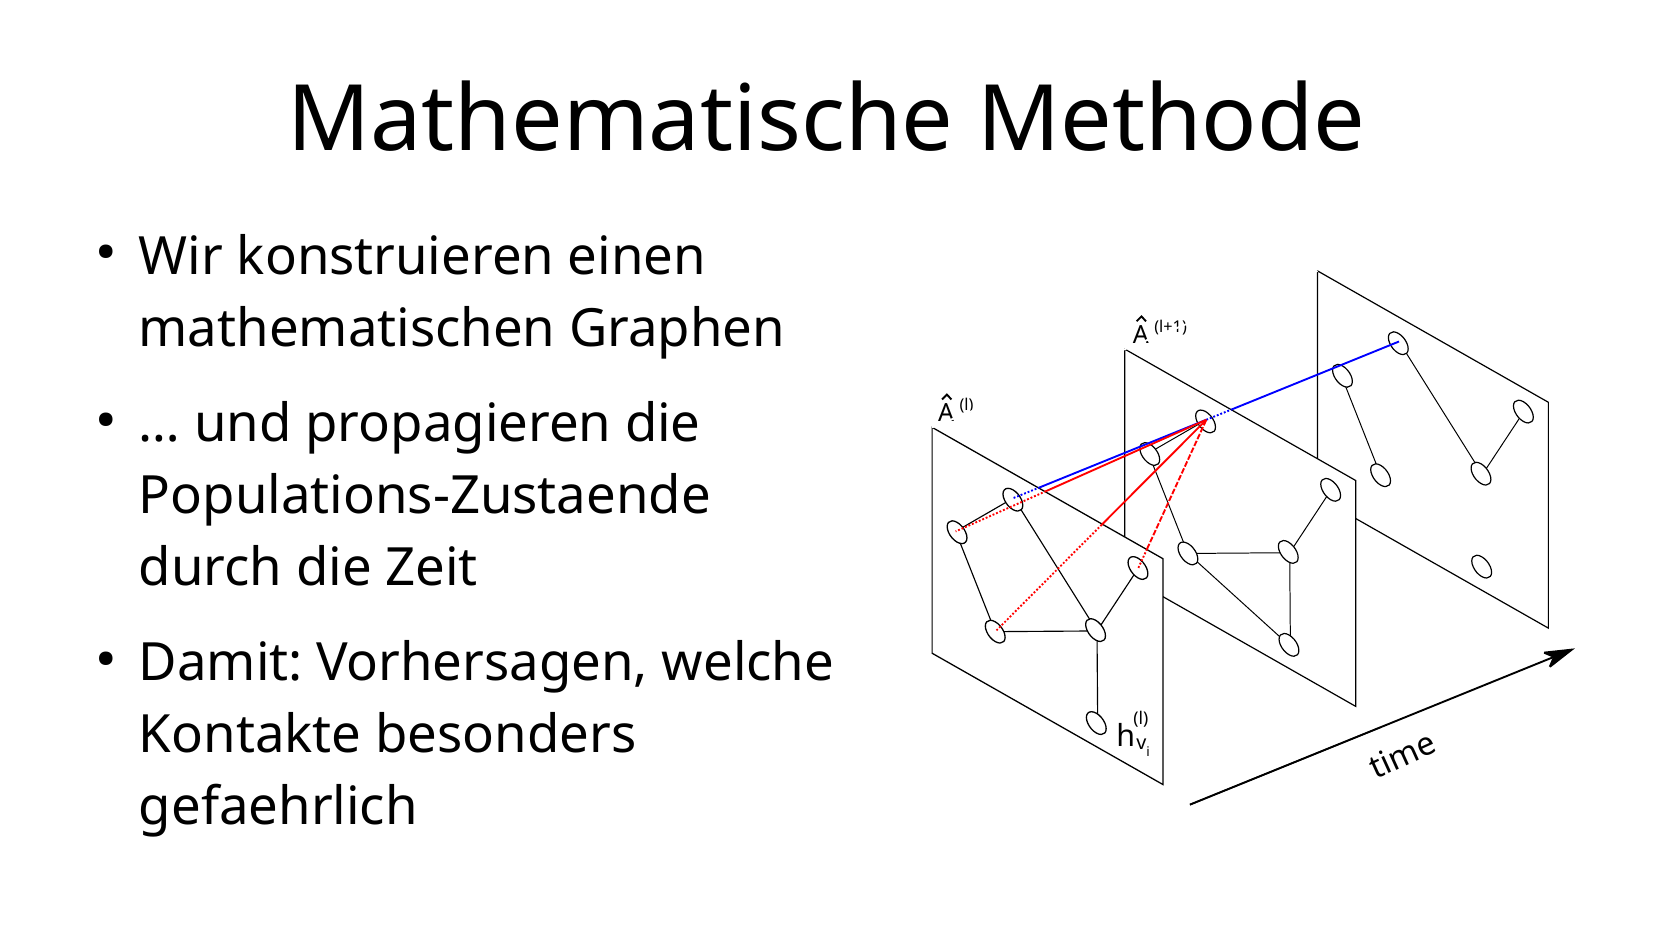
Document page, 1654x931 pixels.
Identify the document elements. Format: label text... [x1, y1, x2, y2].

title Mathematische Methode [82, 37, 1571, 193]
list Wir konstruieren einen mathematischen Graphen … und propagieren die Populations-Zustaende durch die Zeit Damit: Vorhersagen, welche Kontakte besonders gefaehrlich [82, 217, 841, 856]
picture [931, 270, 1576, 806]
